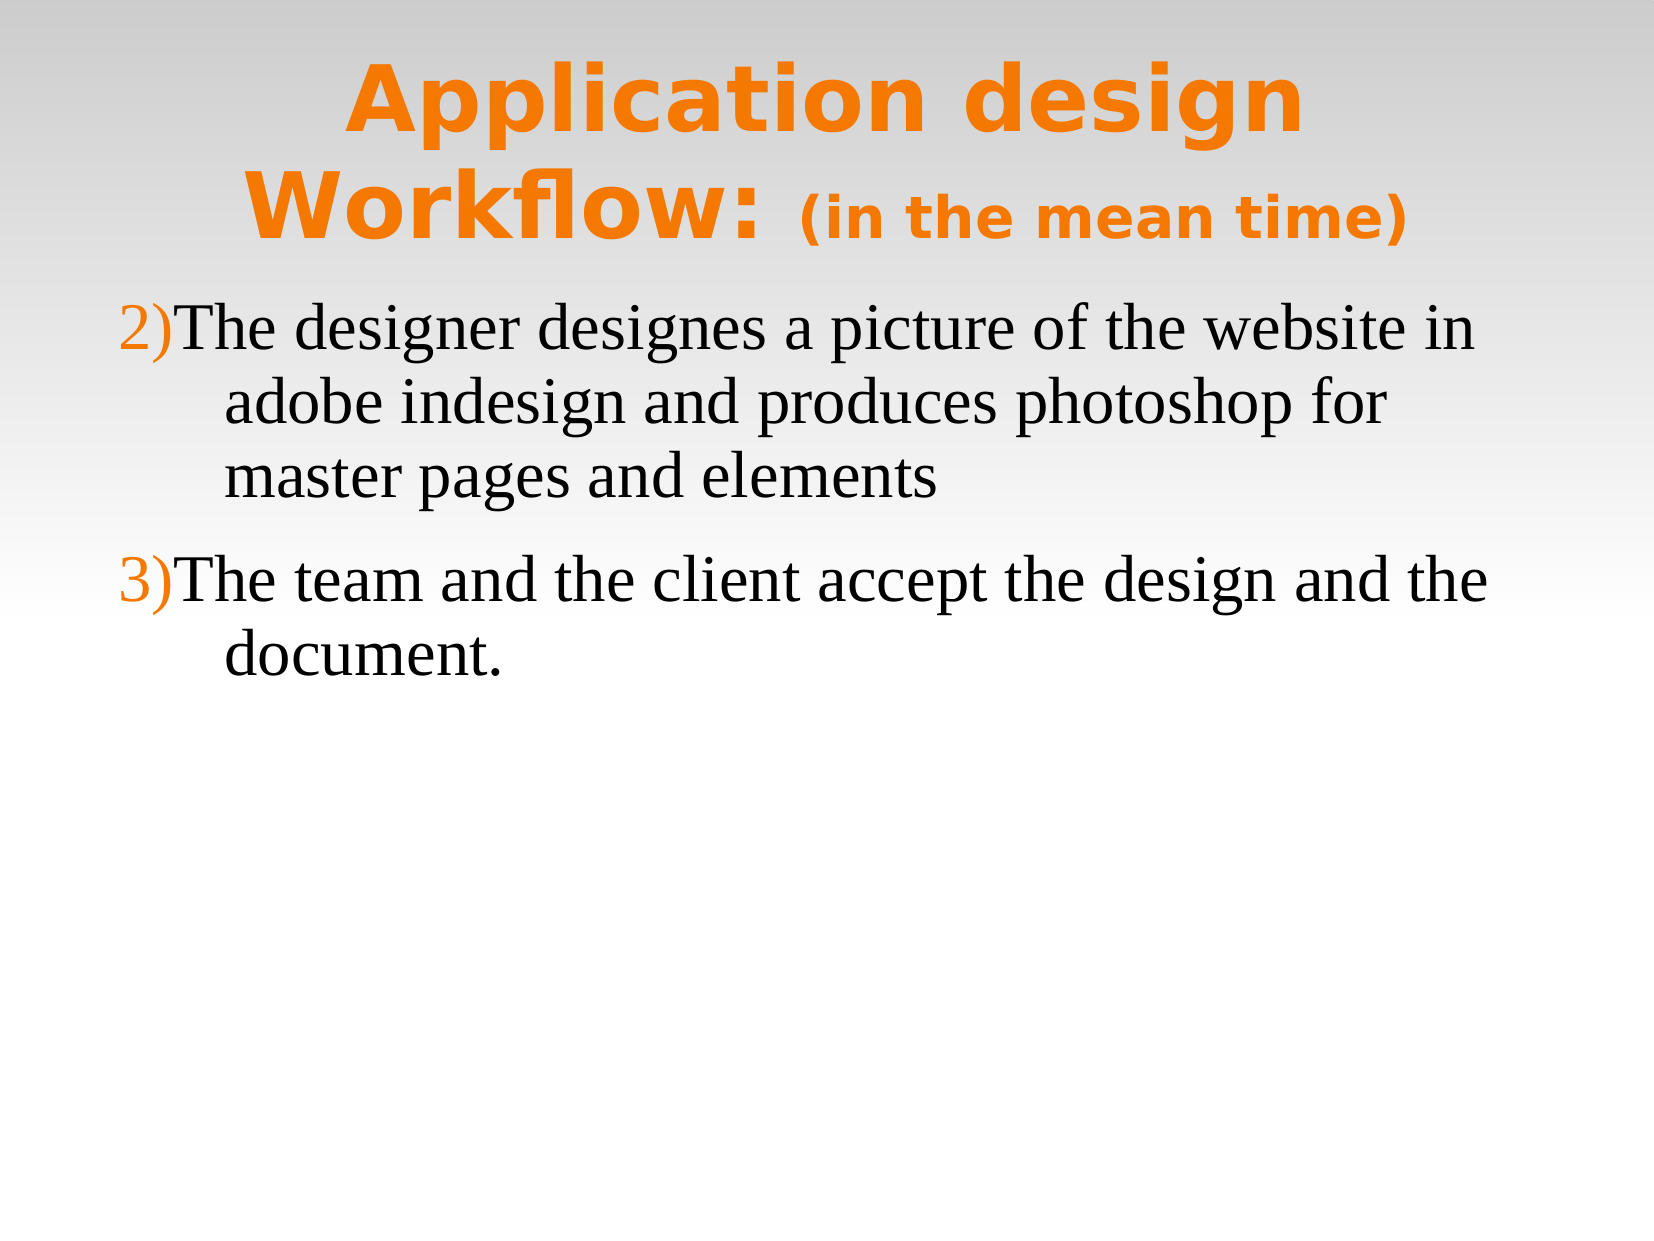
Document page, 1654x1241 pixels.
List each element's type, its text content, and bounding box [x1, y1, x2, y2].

list The designer designes a picture of the website in adobe indesign and produces photoshop for master pages and elements The team and the client accept the design and the document. [82, 290, 1571, 1094]
title Application design Workflow: (in the mean time) [82, 45, 1571, 261]
